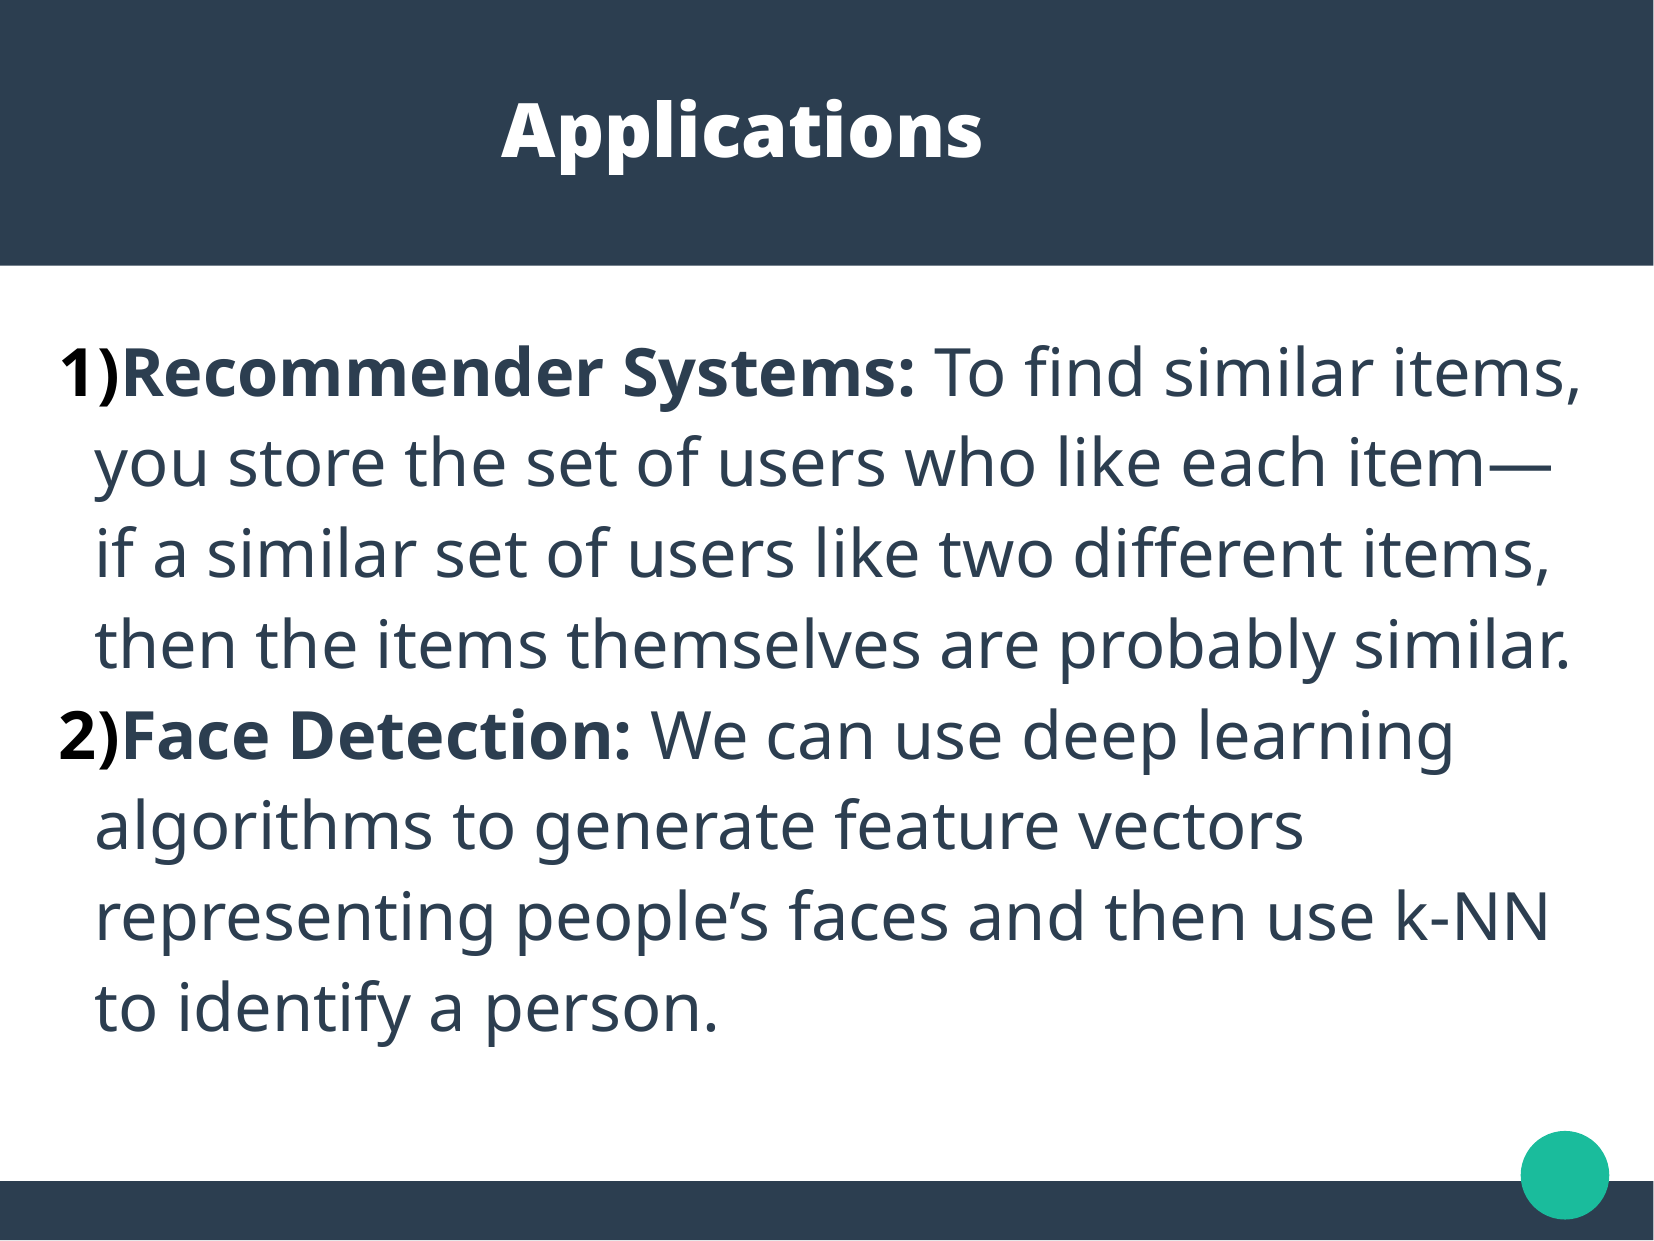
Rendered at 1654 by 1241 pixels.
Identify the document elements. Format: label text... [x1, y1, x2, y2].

subtitle Recommender Systems: To find similar items, you store the set of users who like each item—if a similar set of users like two different items, then the items themselves are probably similar. Face Detection: We can use deep learning algorithms to generate feature vectors representing people’s faces and then use k-NN to identify a person. [59, 324, 1595, 1152]
title Applications [59, 49, 1595, 207]
